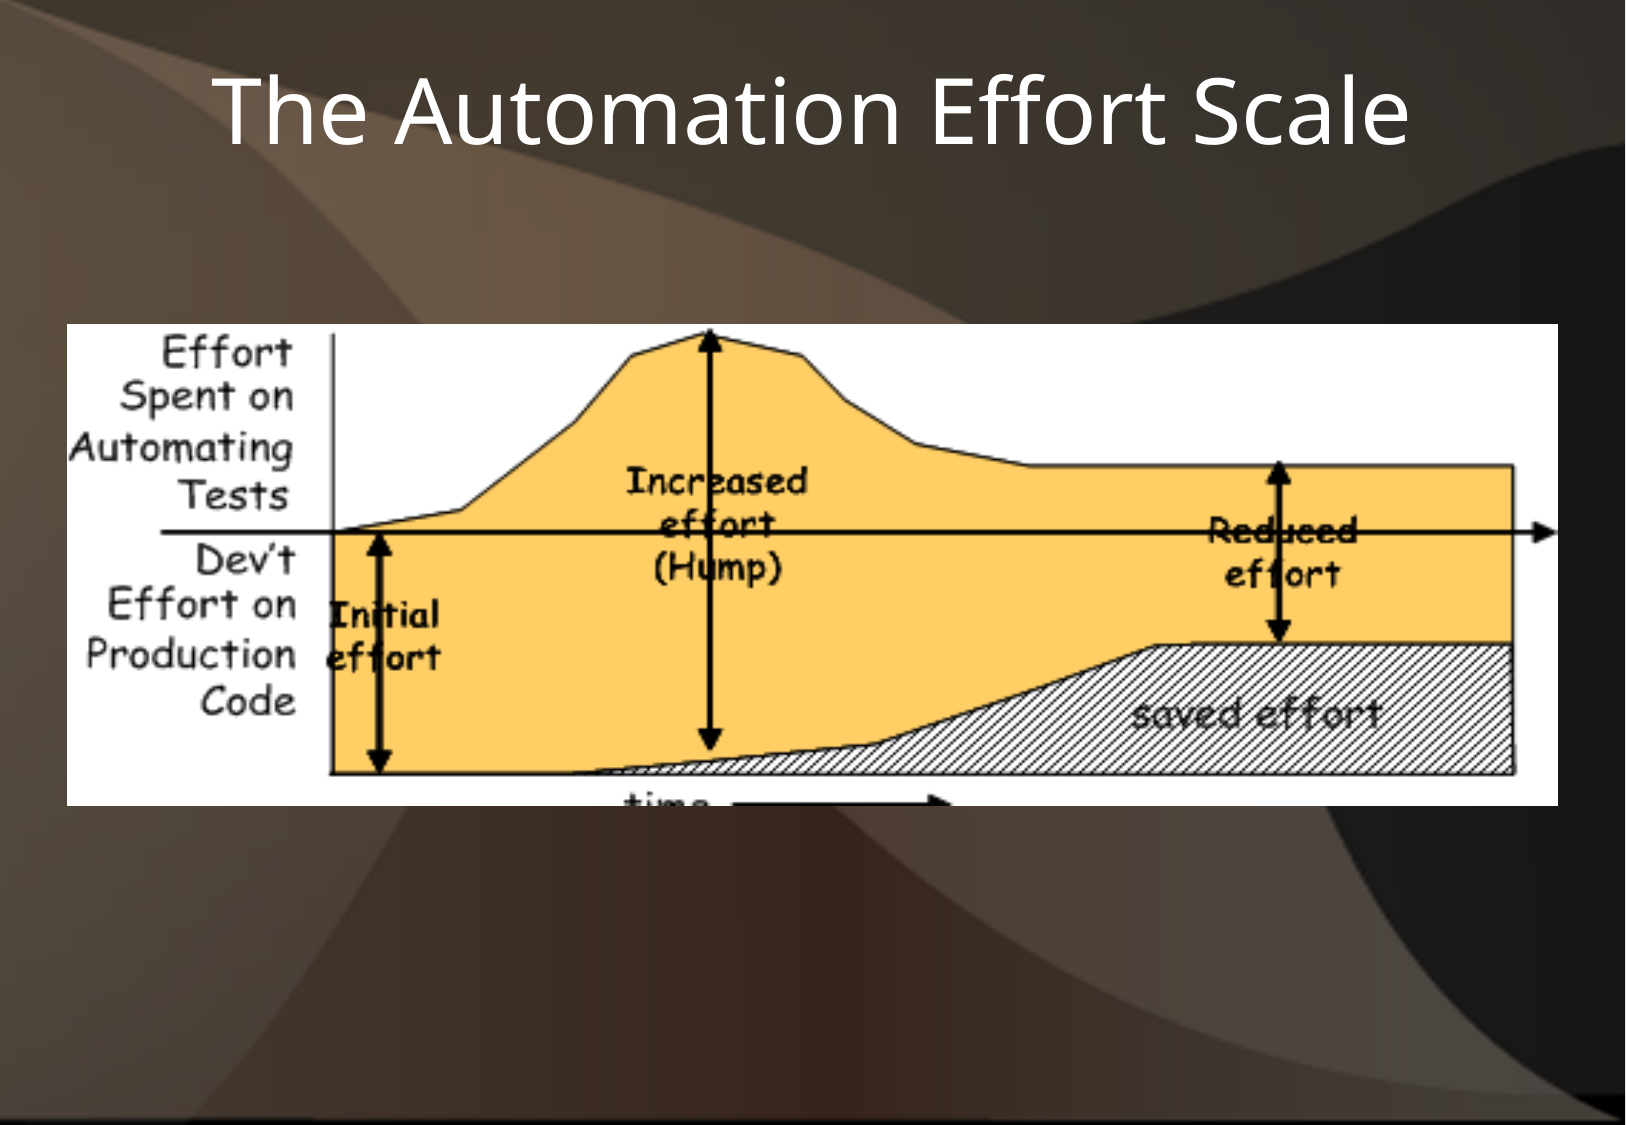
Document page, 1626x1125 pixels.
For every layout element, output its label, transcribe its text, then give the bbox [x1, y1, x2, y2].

text_box The Automation Effort Scale [81, 45, 1544, 233]
picture [0, 0, 1626, 1125]
